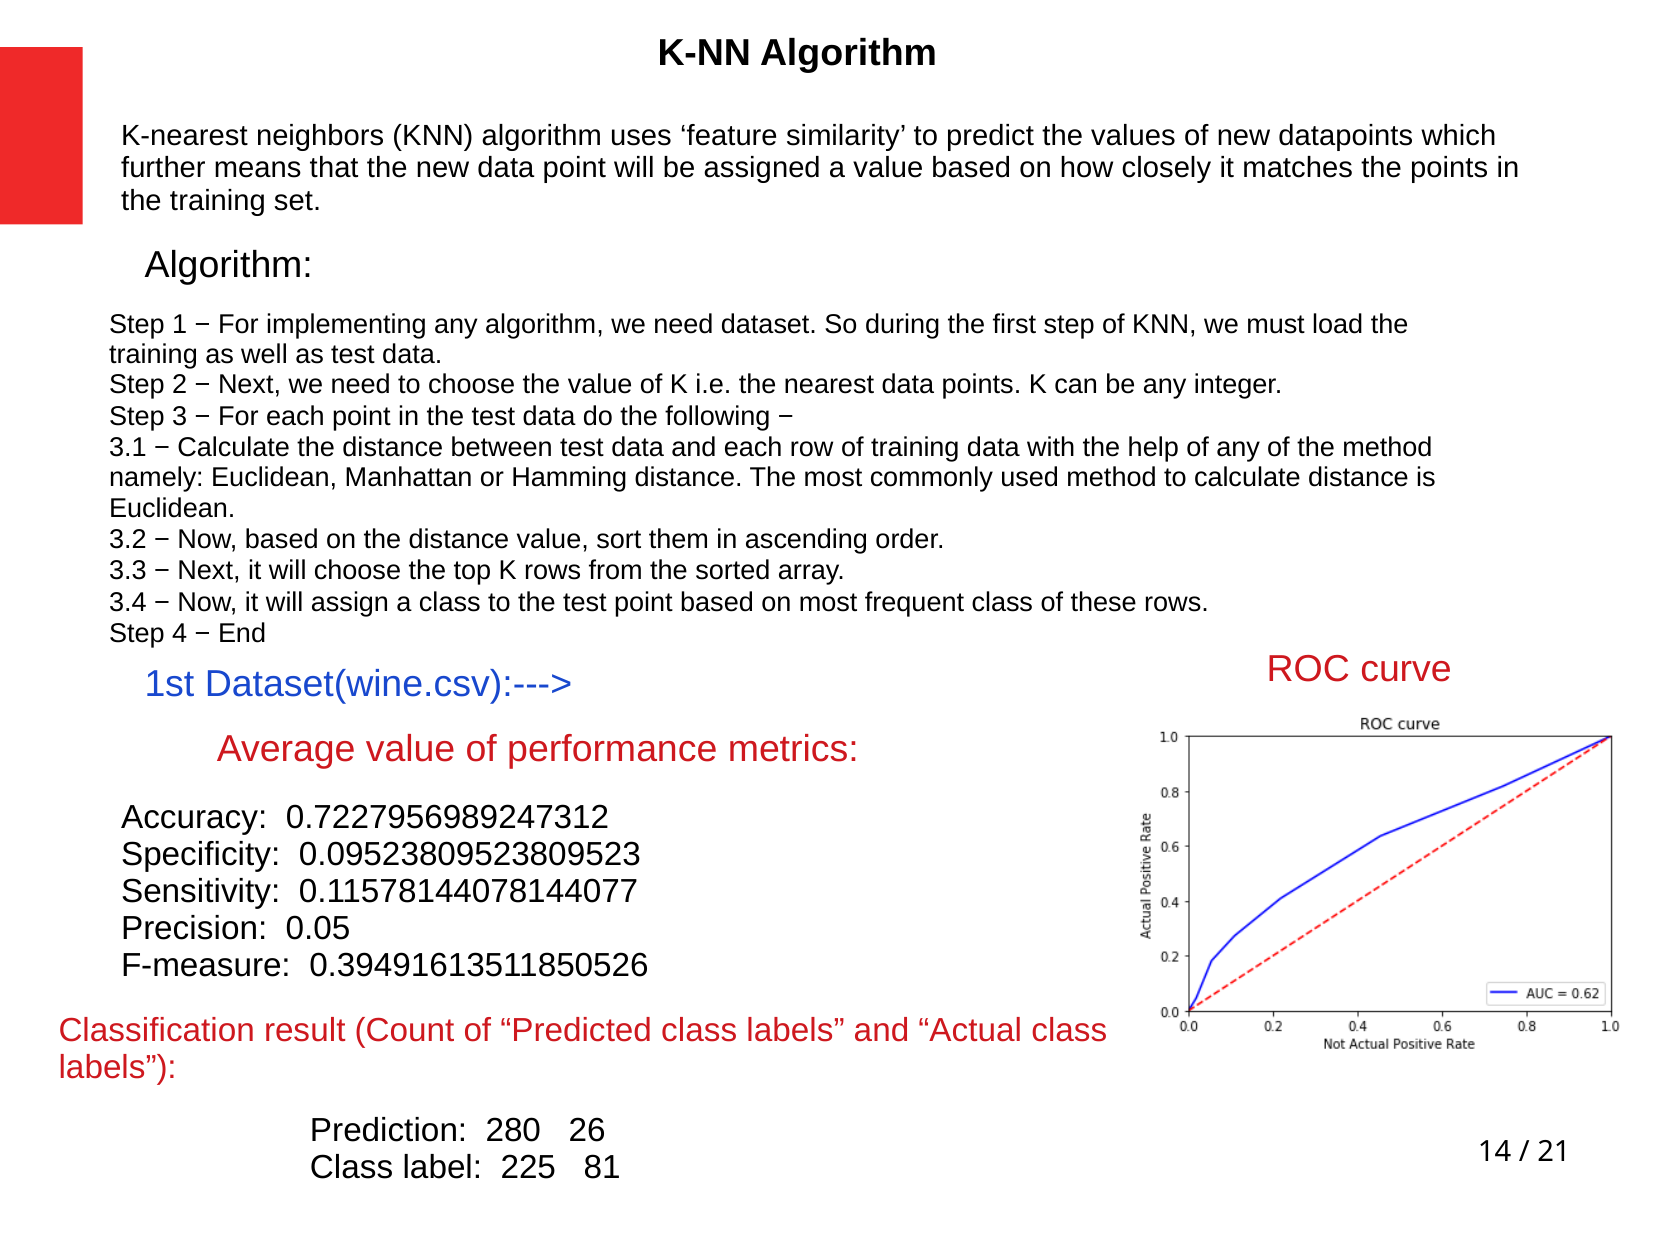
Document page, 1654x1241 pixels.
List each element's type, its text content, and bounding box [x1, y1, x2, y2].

text_box Step 1 − For implementing any algorithm, we need dataset. So during the first step of KNN, we must load the training as well as test data. Step 2 − Next, we need to choose the value of K i.e. the nearest data points. K can be any integer. Step 3 − For each point in the test data do the following − 3.1 − Calculate the distance between test data and each row of training data with the help of any of the method namely: Euclidean, Manhattan or Hamming distance. The most commonly used method to calculate distance is Euclidean. 3.2 − Now, based on the distance value, sort them in ascending order. 3.3 − Next, it will choose the top K rows from the sorted array. 3.4 − Now, it will assign a class to the test point based on most frequent class of these rows. Step 4 − End [94, 301, 1512, 686]
text_box Prediction: 280 26 Class label: 225 81 [295, 1103, 637, 1193]
picture [1133, 708, 1630, 1059]
text_box Average value of performance metrics: [202, 720, 875, 778]
text_box K-nearest neighbors (KNN) algorithm uses ‘feature similarity’ to predict the values of new datapoints which further means that the new data point will be assigned a value based on how closely it matches the points in the training set. [106, 111, 1573, 225]
text_box K-NN Algorithm [401, 23, 1193, 81]
text_box ROC curve [1251, 639, 1467, 697]
text_box Classification result (Count of “Predicted class labels” and “Actual class labels”): [43, 1003, 1146, 1093]
text_box Algorithm: [129, 236, 697, 294]
text_box 1st Dataset(wine.csv):---> [129, 655, 624, 721]
text_box Accuracy: 0.7227956989247312 Specificity: 0.09523809523809523 Sensitivity: 0.11578144078144077 Precision: 0.05 F-measure: 0.39491613511850526 [106, 791, 665, 992]
